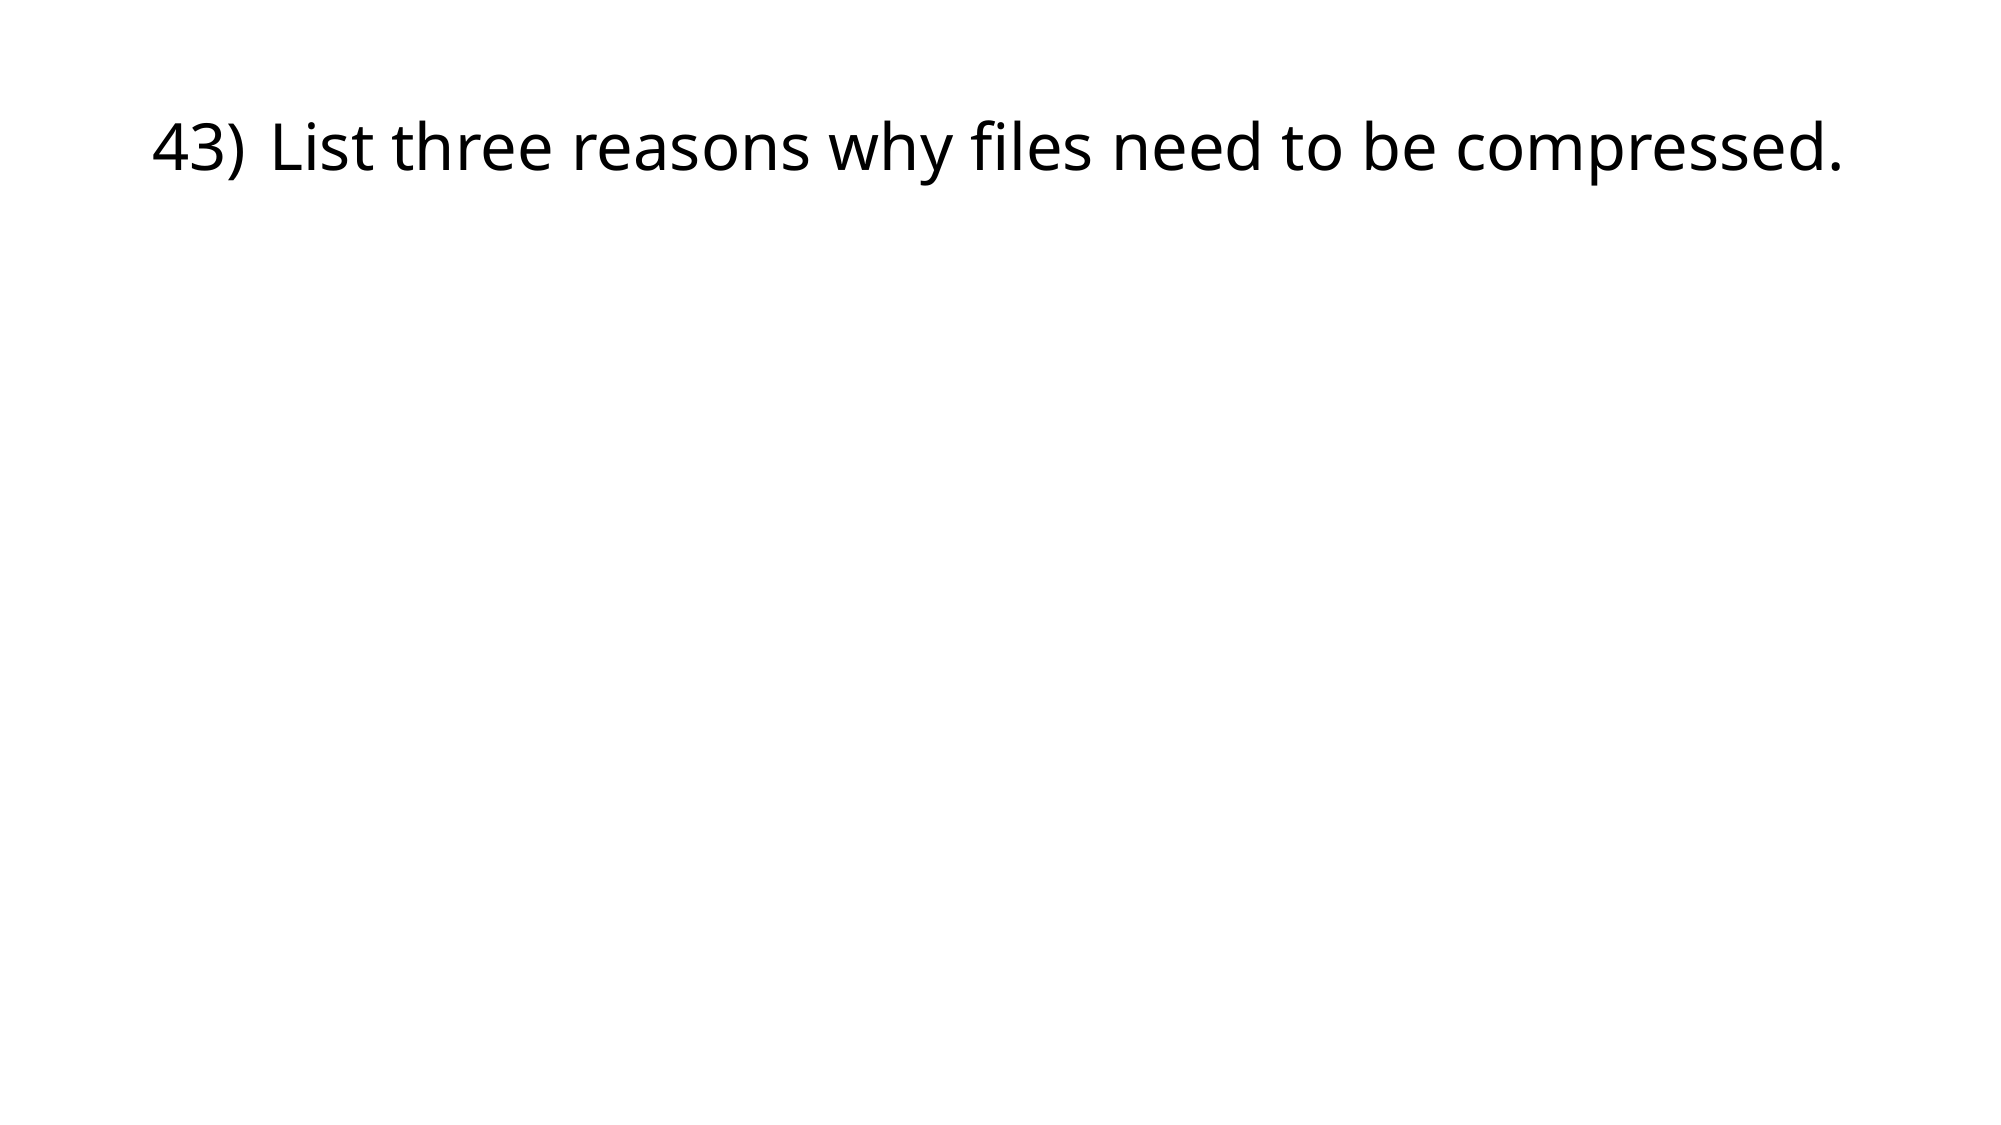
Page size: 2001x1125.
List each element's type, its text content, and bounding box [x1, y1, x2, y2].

title 43) List three reasons why files need to be compressed. [137, 79, 1863, 298]
